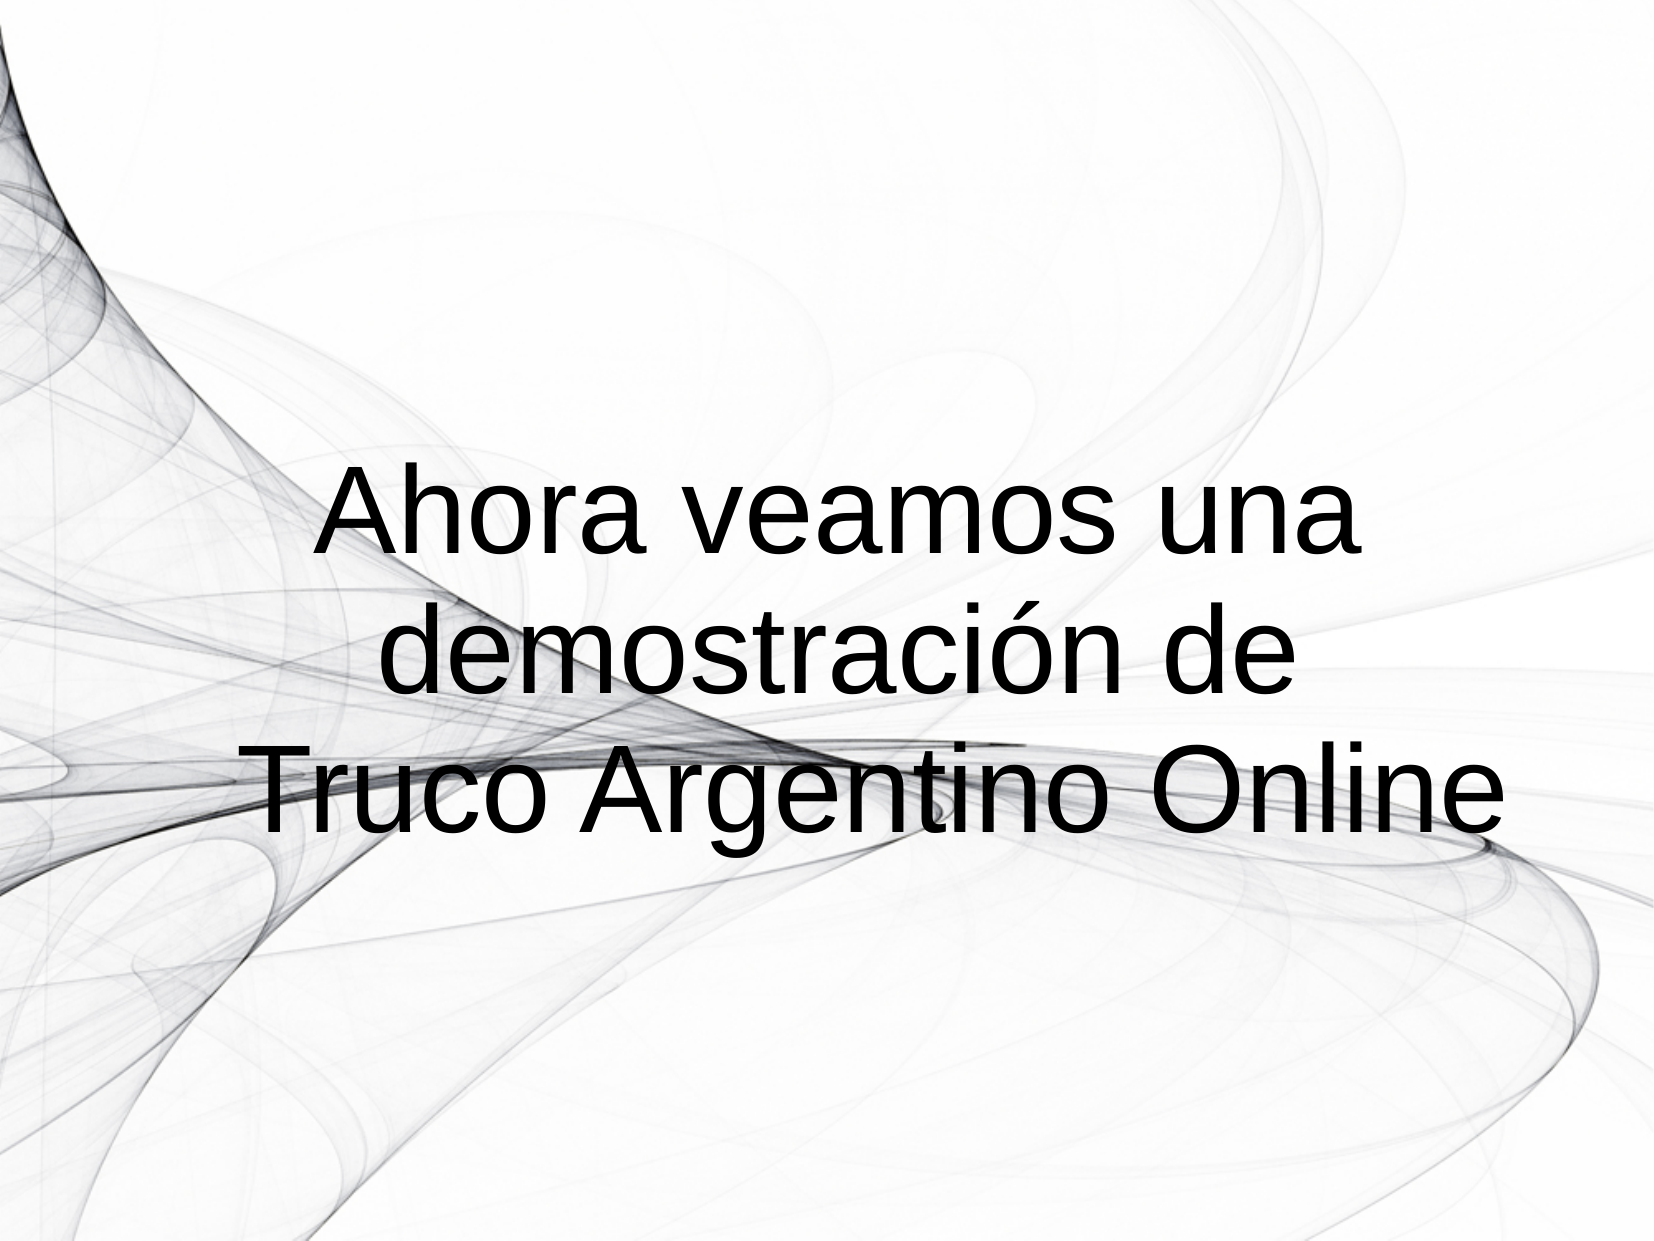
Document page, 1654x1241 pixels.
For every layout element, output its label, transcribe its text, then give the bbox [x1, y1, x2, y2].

subtitle Ahora veamos una demostración de Truco Argentino Online [94, 290, 1583, 1010]
picture [0, 0, 1654, 1241]
